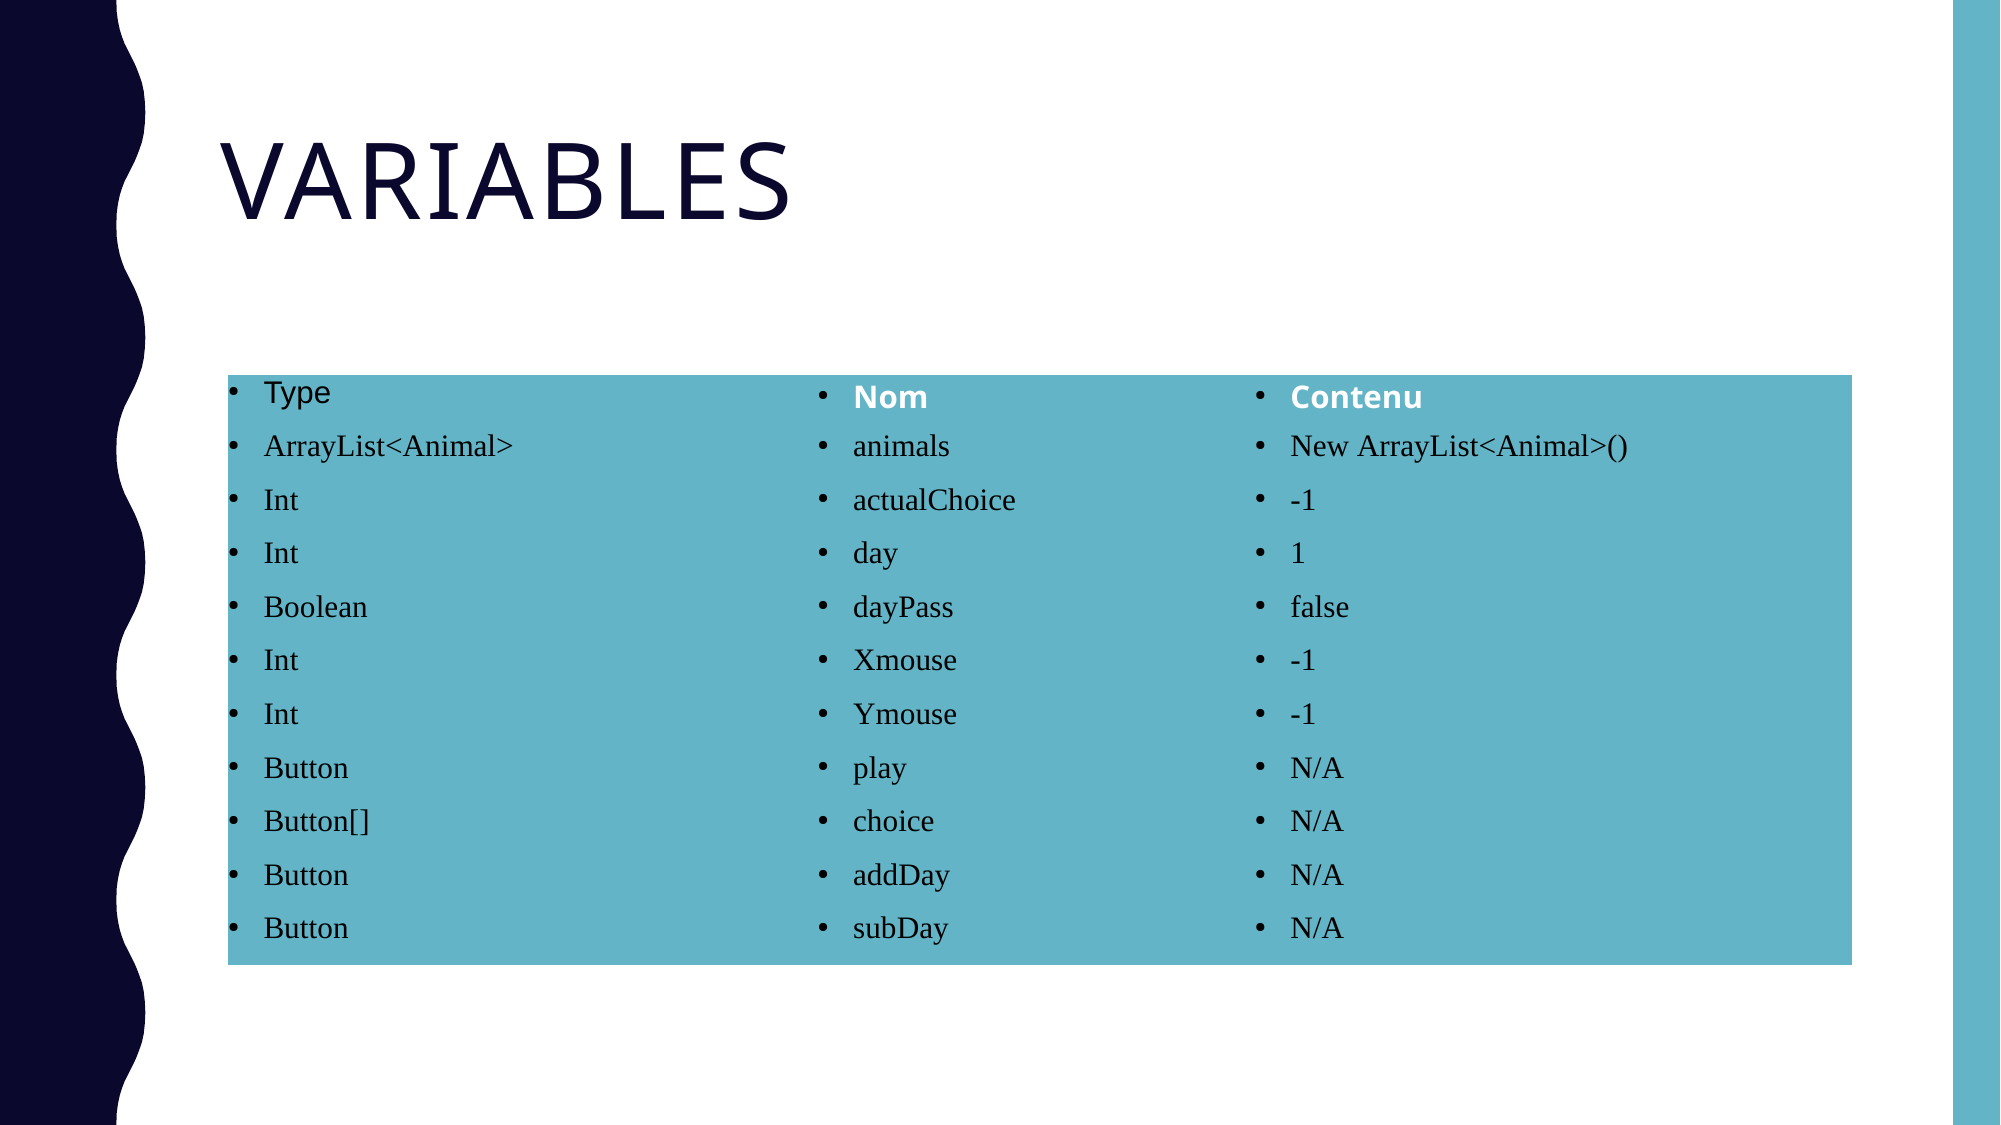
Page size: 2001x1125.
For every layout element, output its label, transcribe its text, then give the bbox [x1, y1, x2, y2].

table_cell Xmouse [818, 643, 1255, 697]
table_header Contenu [1255, 375, 1852, 429]
table_cell Int [228, 697, 818, 750]
table_cell animals [818, 429, 1255, 482]
table_header Type [228, 375, 818, 429]
table_cell Boolean [228, 589, 818, 643]
table_cell Int [228, 536, 818, 589]
table_cell -1 [1255, 482, 1852, 536]
table_cell Int [228, 482, 818, 536]
table_cell Ymouse [818, 697, 1255, 750]
table_cell false [1255, 589, 1852, 643]
table_cell day [818, 536, 1255, 589]
table_cell New ArrayList<Animal>() [1255, 429, 1852, 482]
table_cell Button [228, 858, 818, 911]
table_cell choice [818, 804, 1255, 858]
title Variables [205, 62, 1876, 308]
table_cell 1 [1255, 536, 1852, 589]
table_cell dayPass [818, 589, 1255, 643]
table_cell N/A [1255, 750, 1852, 804]
table_cell Int [228, 643, 818, 697]
table_cell N/A [1255, 911, 1852, 965]
table_cell Button [228, 750, 818, 804]
table_cell -1 [1255, 697, 1852, 750]
table_cell Button[] [228, 804, 818, 858]
table_cell subDay [818, 911, 1255, 965]
table_cell N/A [1255, 858, 1852, 911]
table_cell actualChoice [818, 482, 1255, 536]
table_cell ArrayList<Animal> [228, 429, 818, 482]
table_header Nom [818, 375, 1255, 429]
table_cell Button [228, 911, 818, 965]
table_cell -1 [1255, 643, 1852, 697]
table_cell play [818, 750, 1255, 804]
table_cell N/A [1255, 804, 1852, 858]
table_cell addDay [818, 858, 1255, 911]
